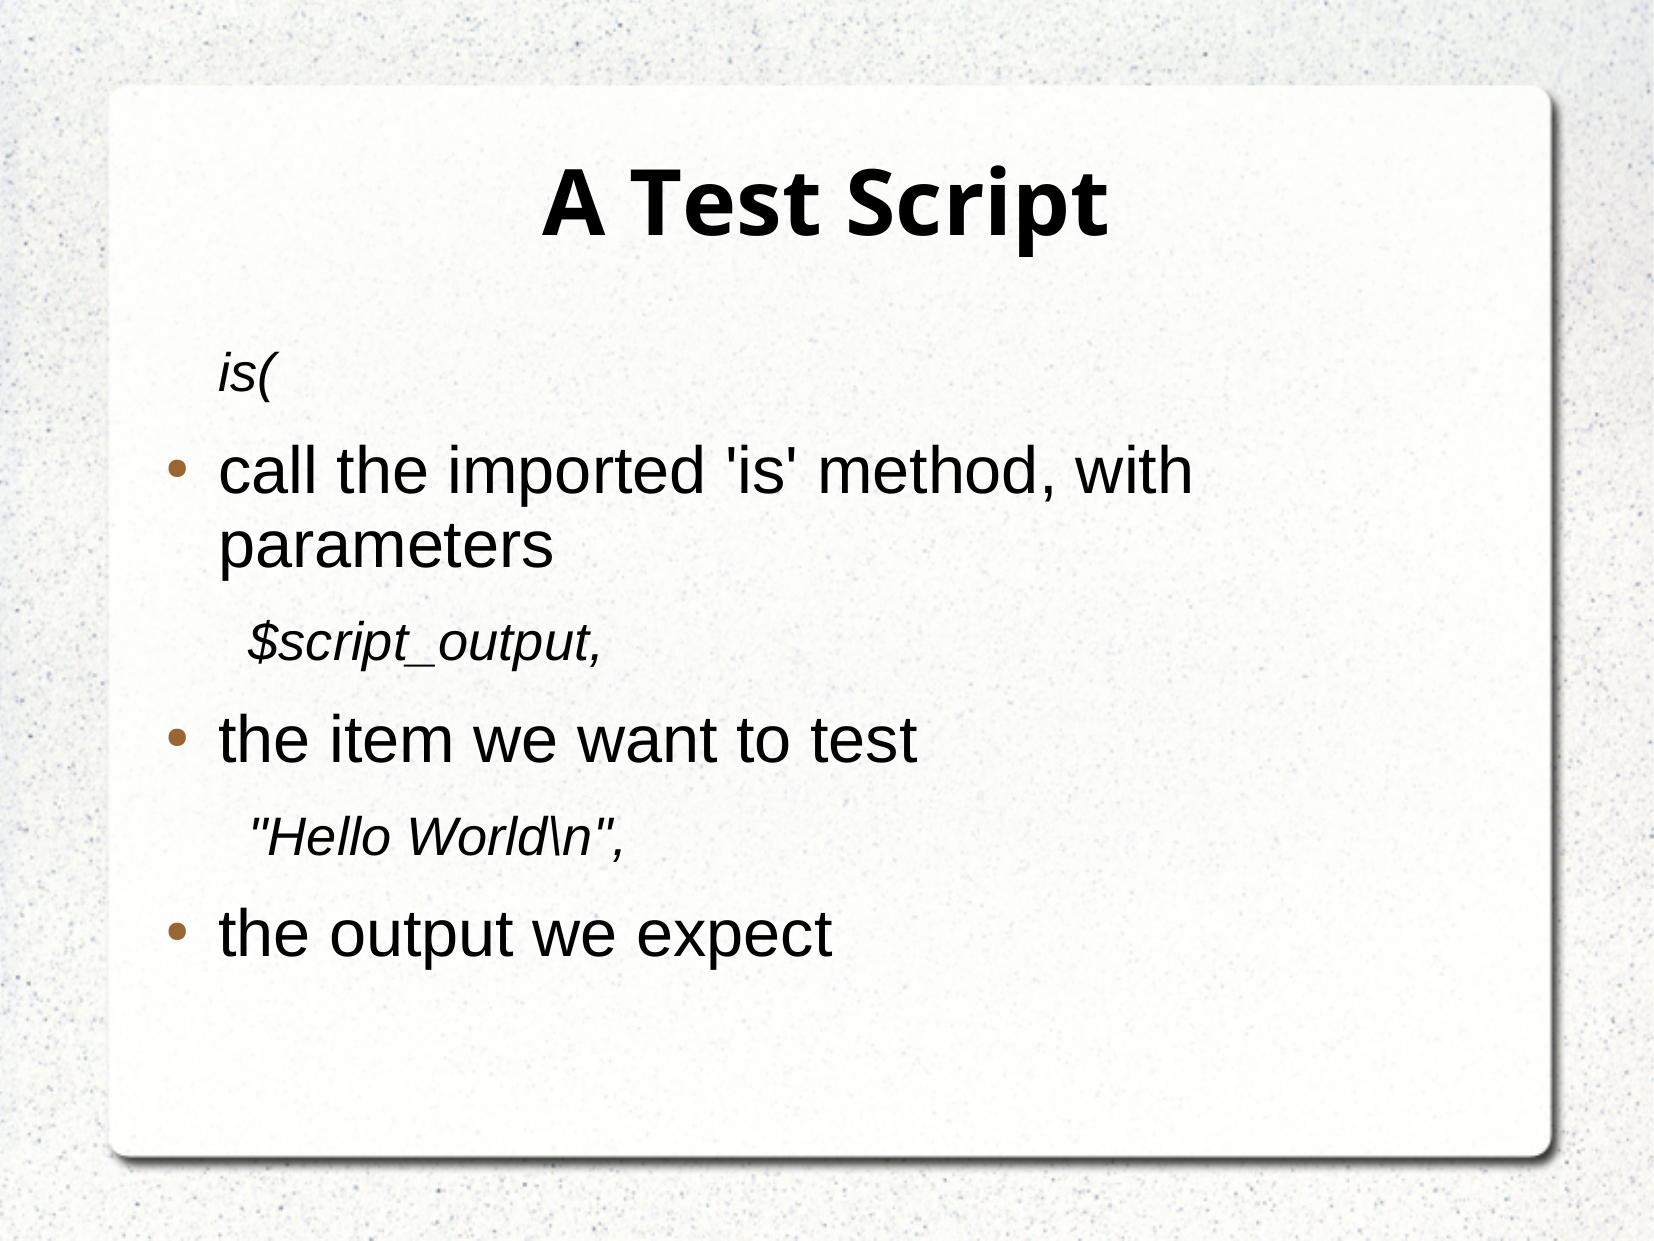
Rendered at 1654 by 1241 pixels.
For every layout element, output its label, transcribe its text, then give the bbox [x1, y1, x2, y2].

title A Test Script [118, 96, 1536, 304]
list is( call the imported 'is' method, with parameters $script_output, the item we want to test "Hello World\n", the output we expect [147, 342, 1506, 978]
picture [0, 0, 1654, 1241]
